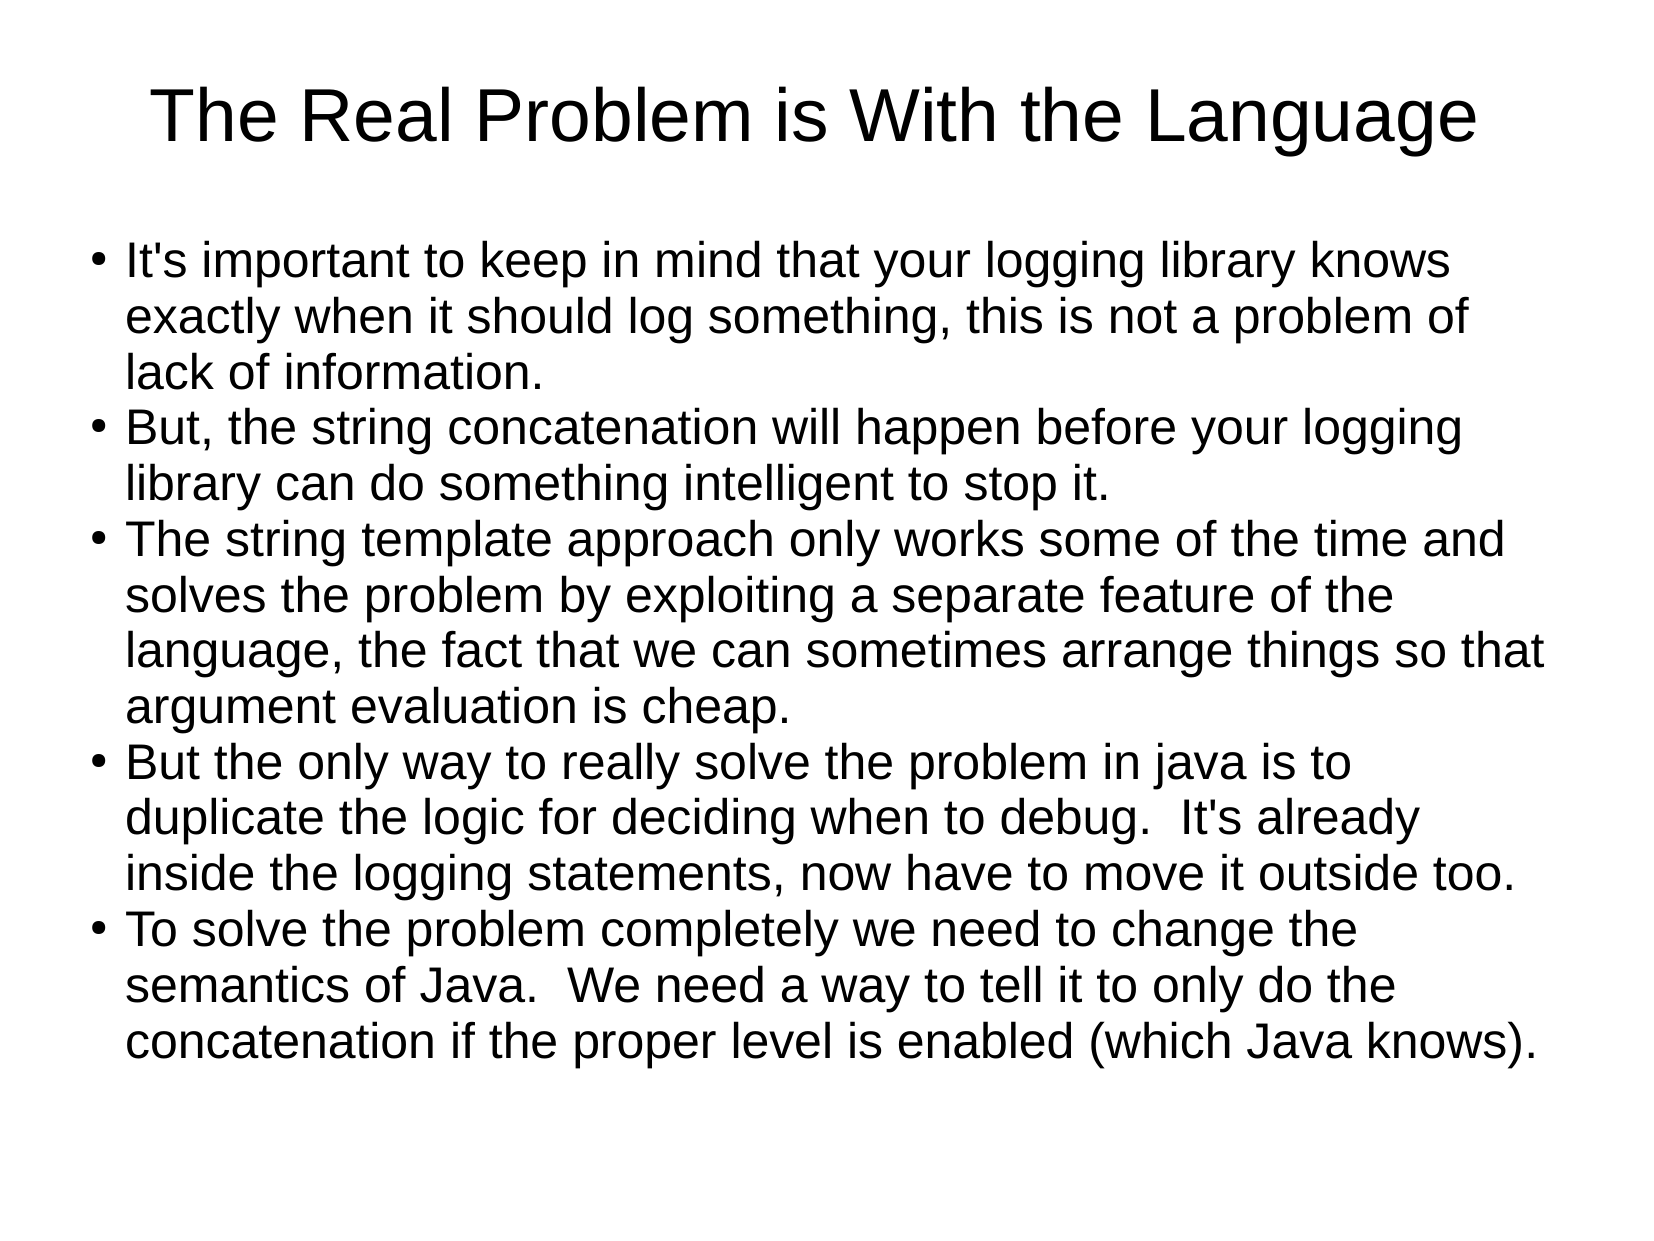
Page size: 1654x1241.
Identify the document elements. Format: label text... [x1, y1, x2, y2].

text_box The Real Problem is With the Language [135, 66, 1531, 166]
text_box It's important to keep in mind that your logging library knows exactly when it should log something, this is not a problem of lack of information. But, the string concatenation will happen before your logging library can do something intelligent to stop it. The string template approach only works some of the time and solves the problem by exploiting a separate feature of the language, the fact that we can sometimes arrange things so that argument evaluation is cheap. But the only way to really solve the problem in java is to duplicate the logic for deciding when to debug. It's already inside the logging statements, now have to move it outside too. To solve the problem completely we need to change the semantics of Java. We need a way to tell it to only do the concatenation if the proper level is enabled (which Java knows). [75, 225, 1576, 1141]
